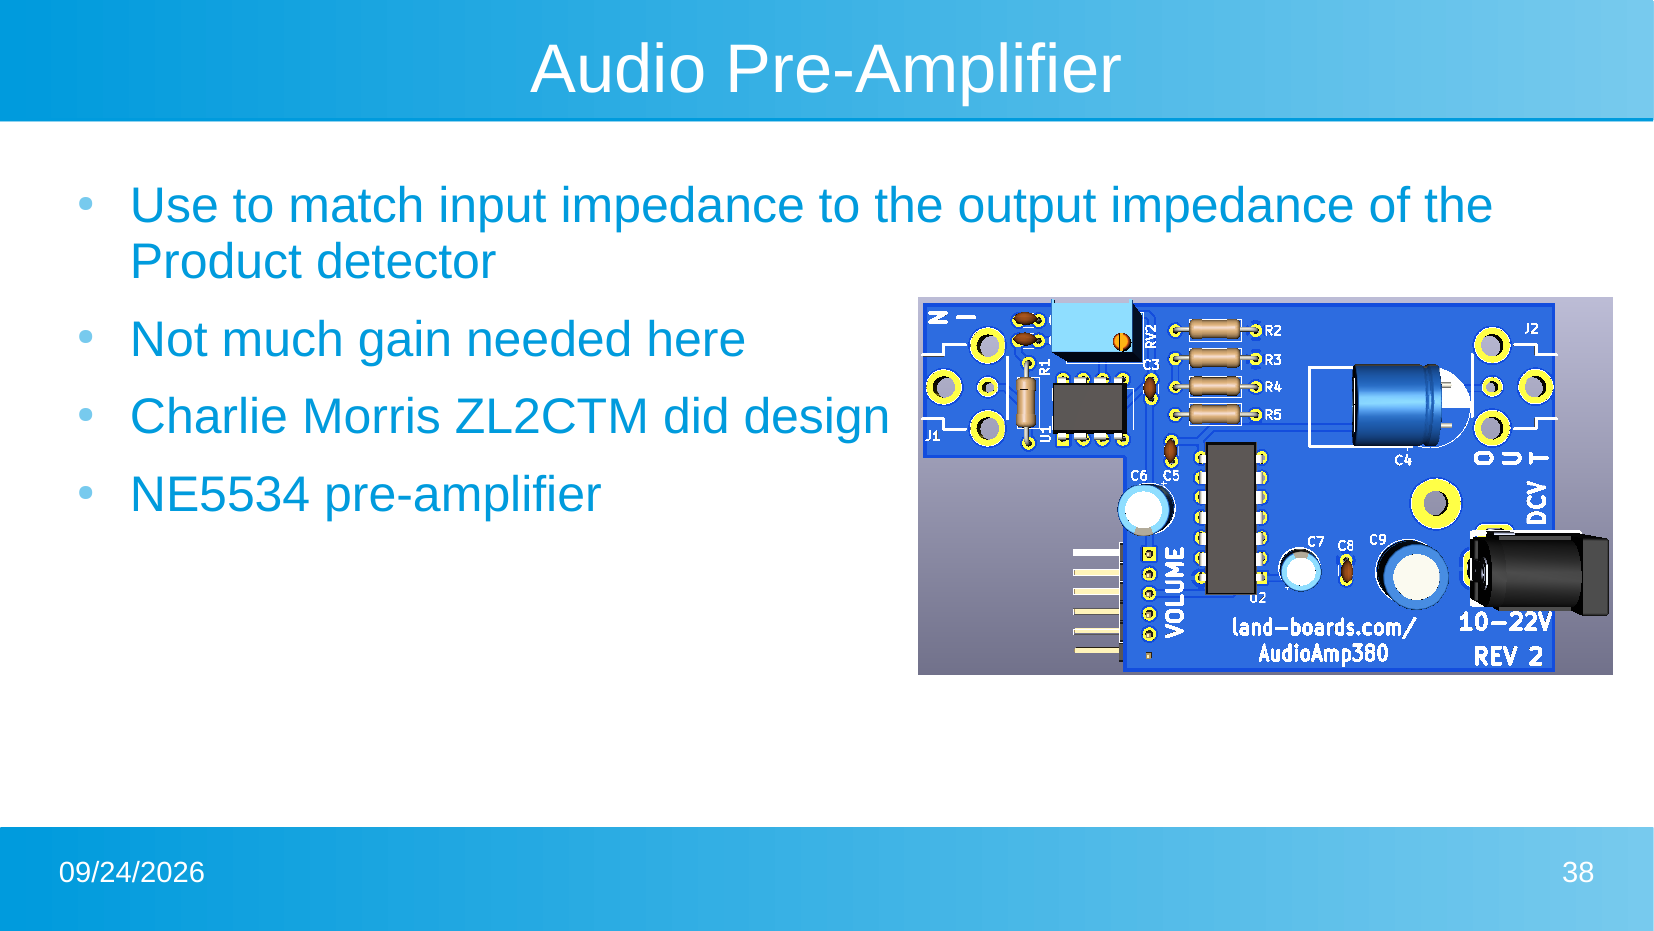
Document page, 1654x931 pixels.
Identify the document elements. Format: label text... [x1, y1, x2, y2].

picture [918, 297, 1613, 676]
list Use to match input impedance to the output impedance of the Product detector Not much gain needed here Charlie Morris ZL2CTM did design NE5534 pre-amplifier [59, 177, 1595, 768]
title Audio Pre-Amplifier [59, 29, 1595, 108]
